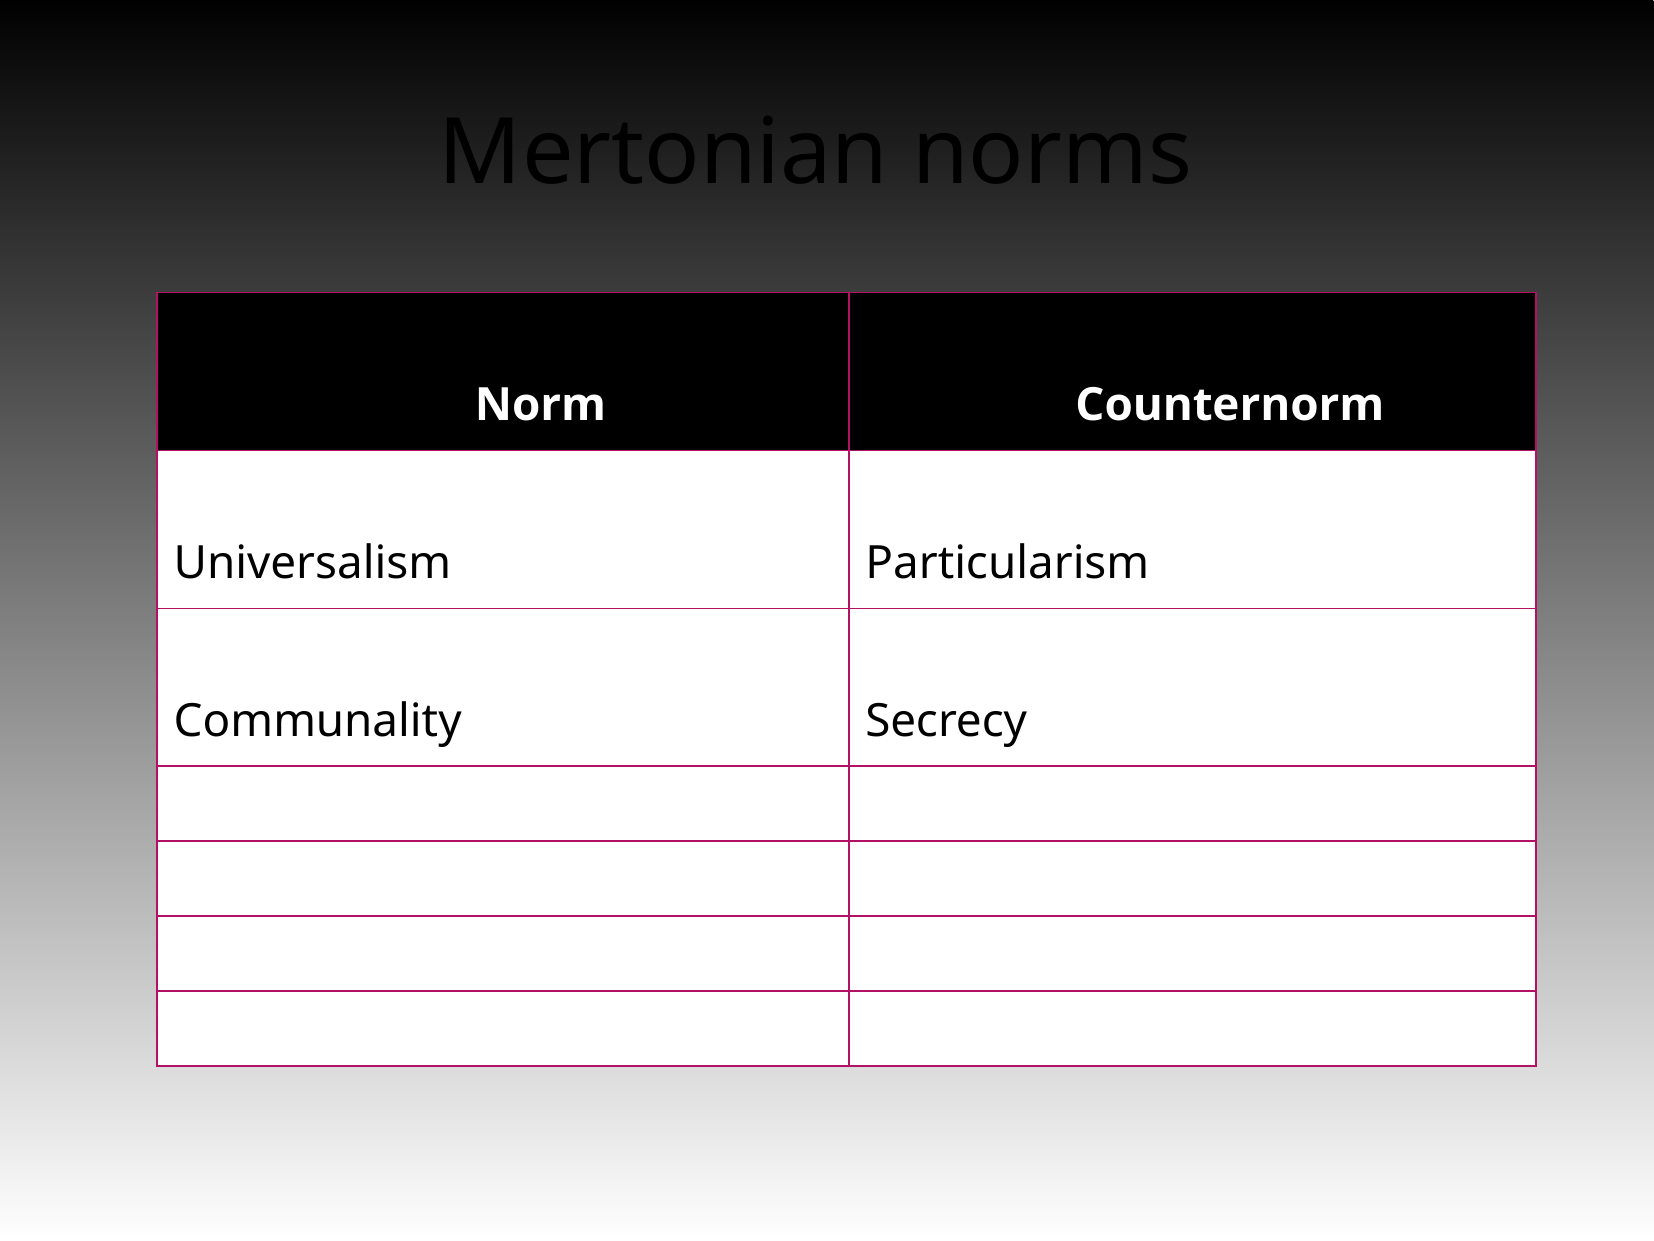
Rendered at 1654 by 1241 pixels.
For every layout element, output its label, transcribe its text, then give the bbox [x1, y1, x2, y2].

table_cell Secrecy [850, 609, 1535, 765]
table_header Counternorm [850, 293, 1535, 450]
table_cell [158, 767, 848, 840]
table_cell Universalism [158, 451, 848, 608]
title Mertonian norms [71, 45, 1561, 253]
table_cell [850, 767, 1535, 840]
table_header Norm [158, 293, 848, 450]
table_cell [850, 842, 1535, 915]
table_cell [850, 917, 1535, 990]
table_cell [158, 992, 848, 1065]
table_cell [158, 917, 848, 990]
table_cell [158, 842, 848, 915]
table_cell Particularism [850, 451, 1535, 608]
table_cell [850, 992, 1535, 1065]
table_cell Communality [158, 609, 848, 765]
